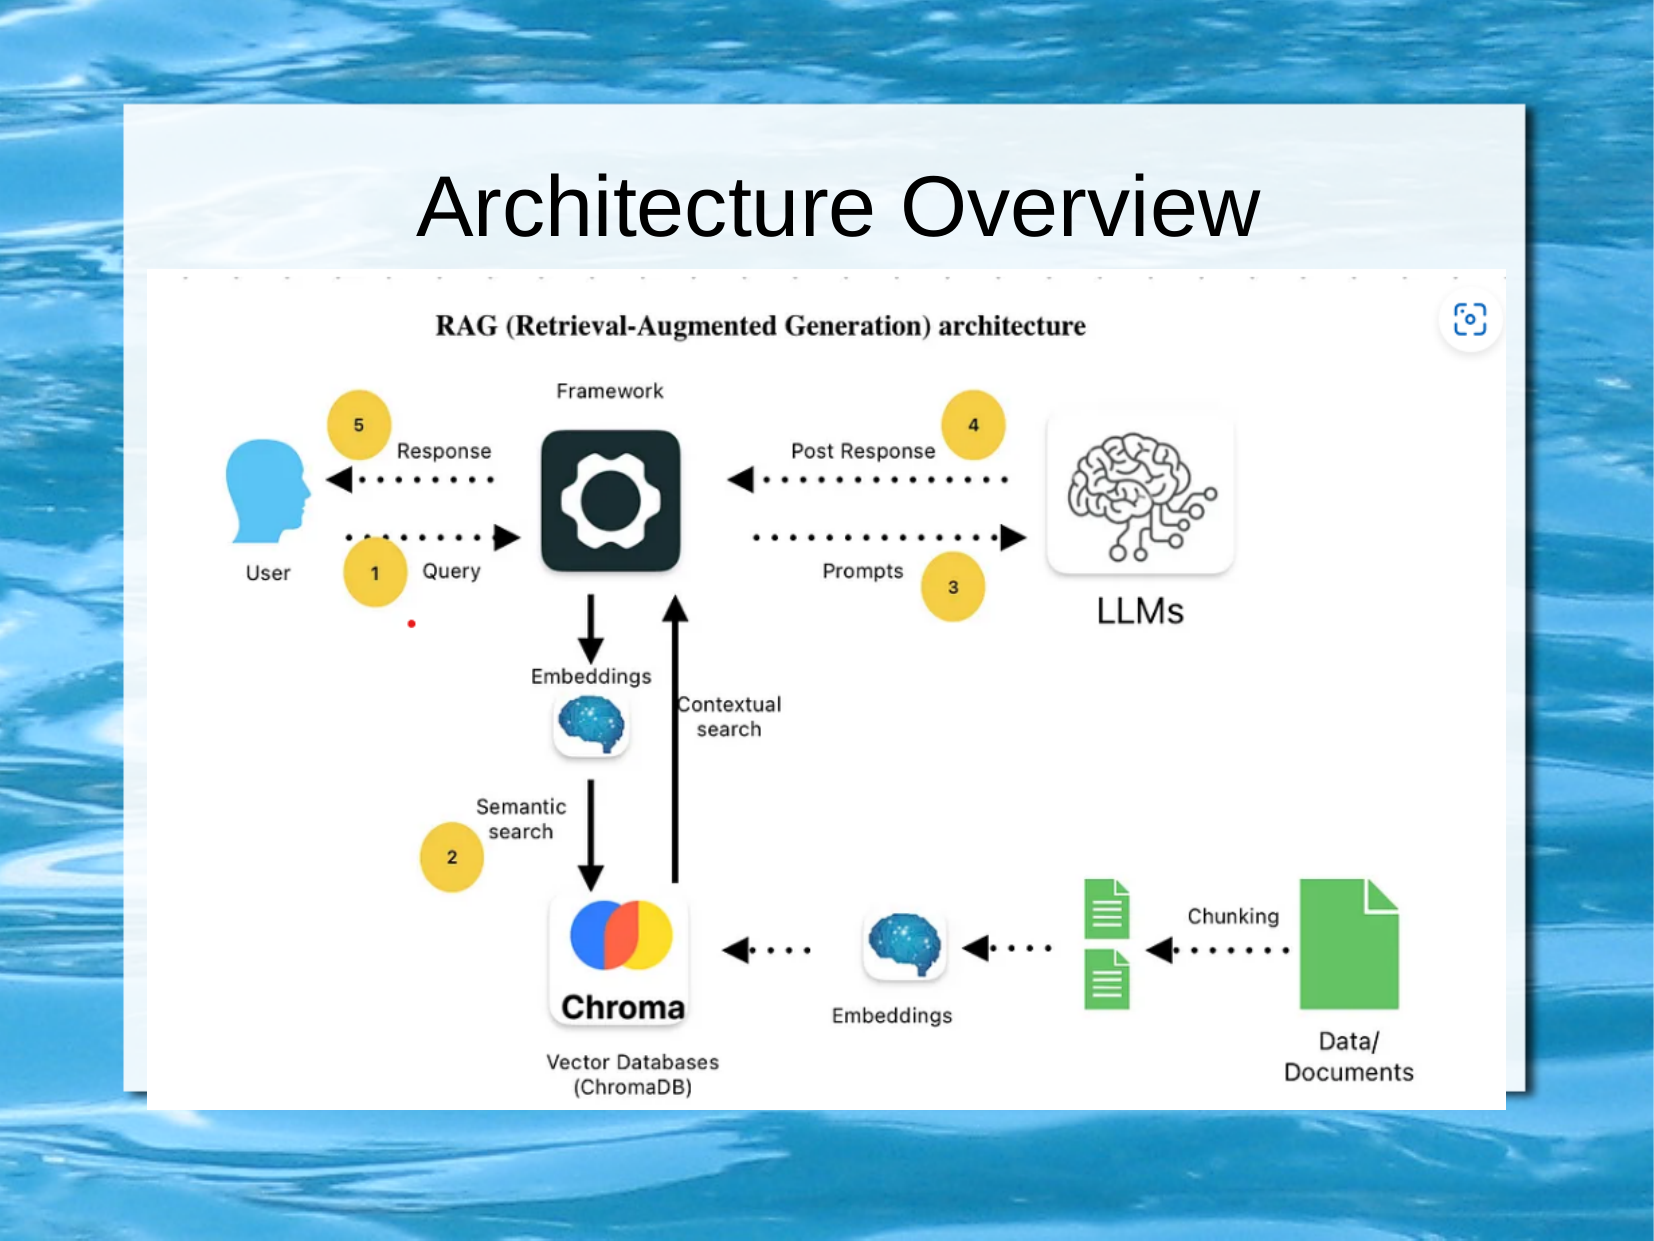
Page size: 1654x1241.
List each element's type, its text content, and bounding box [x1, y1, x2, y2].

title Architecture Overview [147, 118, 1506, 269]
picture [0, 0, 1654, 1241]
